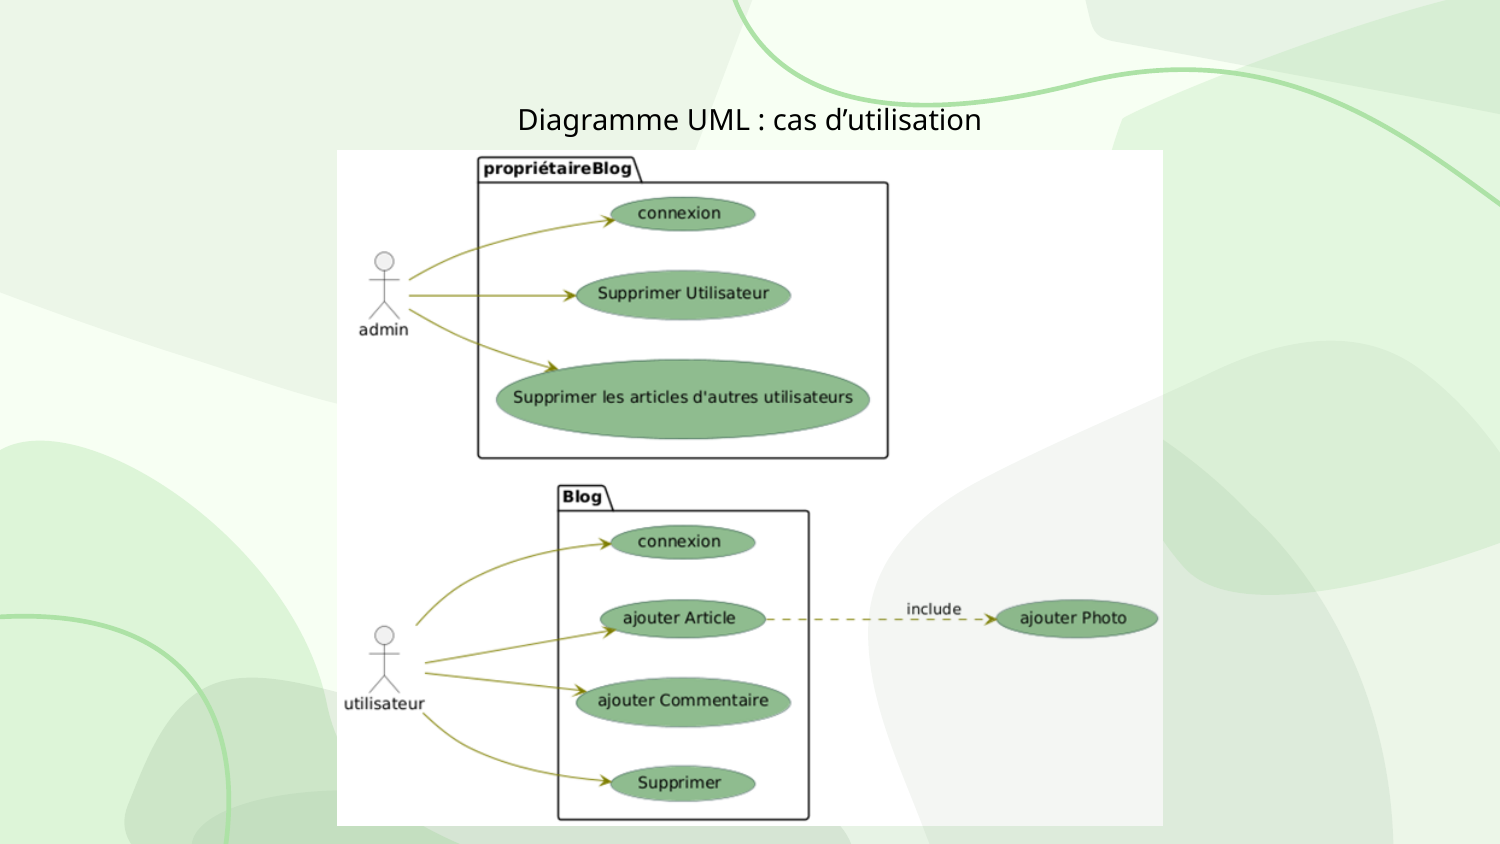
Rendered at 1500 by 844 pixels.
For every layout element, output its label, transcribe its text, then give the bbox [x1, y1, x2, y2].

picture [337, 166, 1163, 826]
title Diagramme UML : cas d’utilisation [118, 71, 1382, 166]
text_box [868, 340, 1500, 844]
